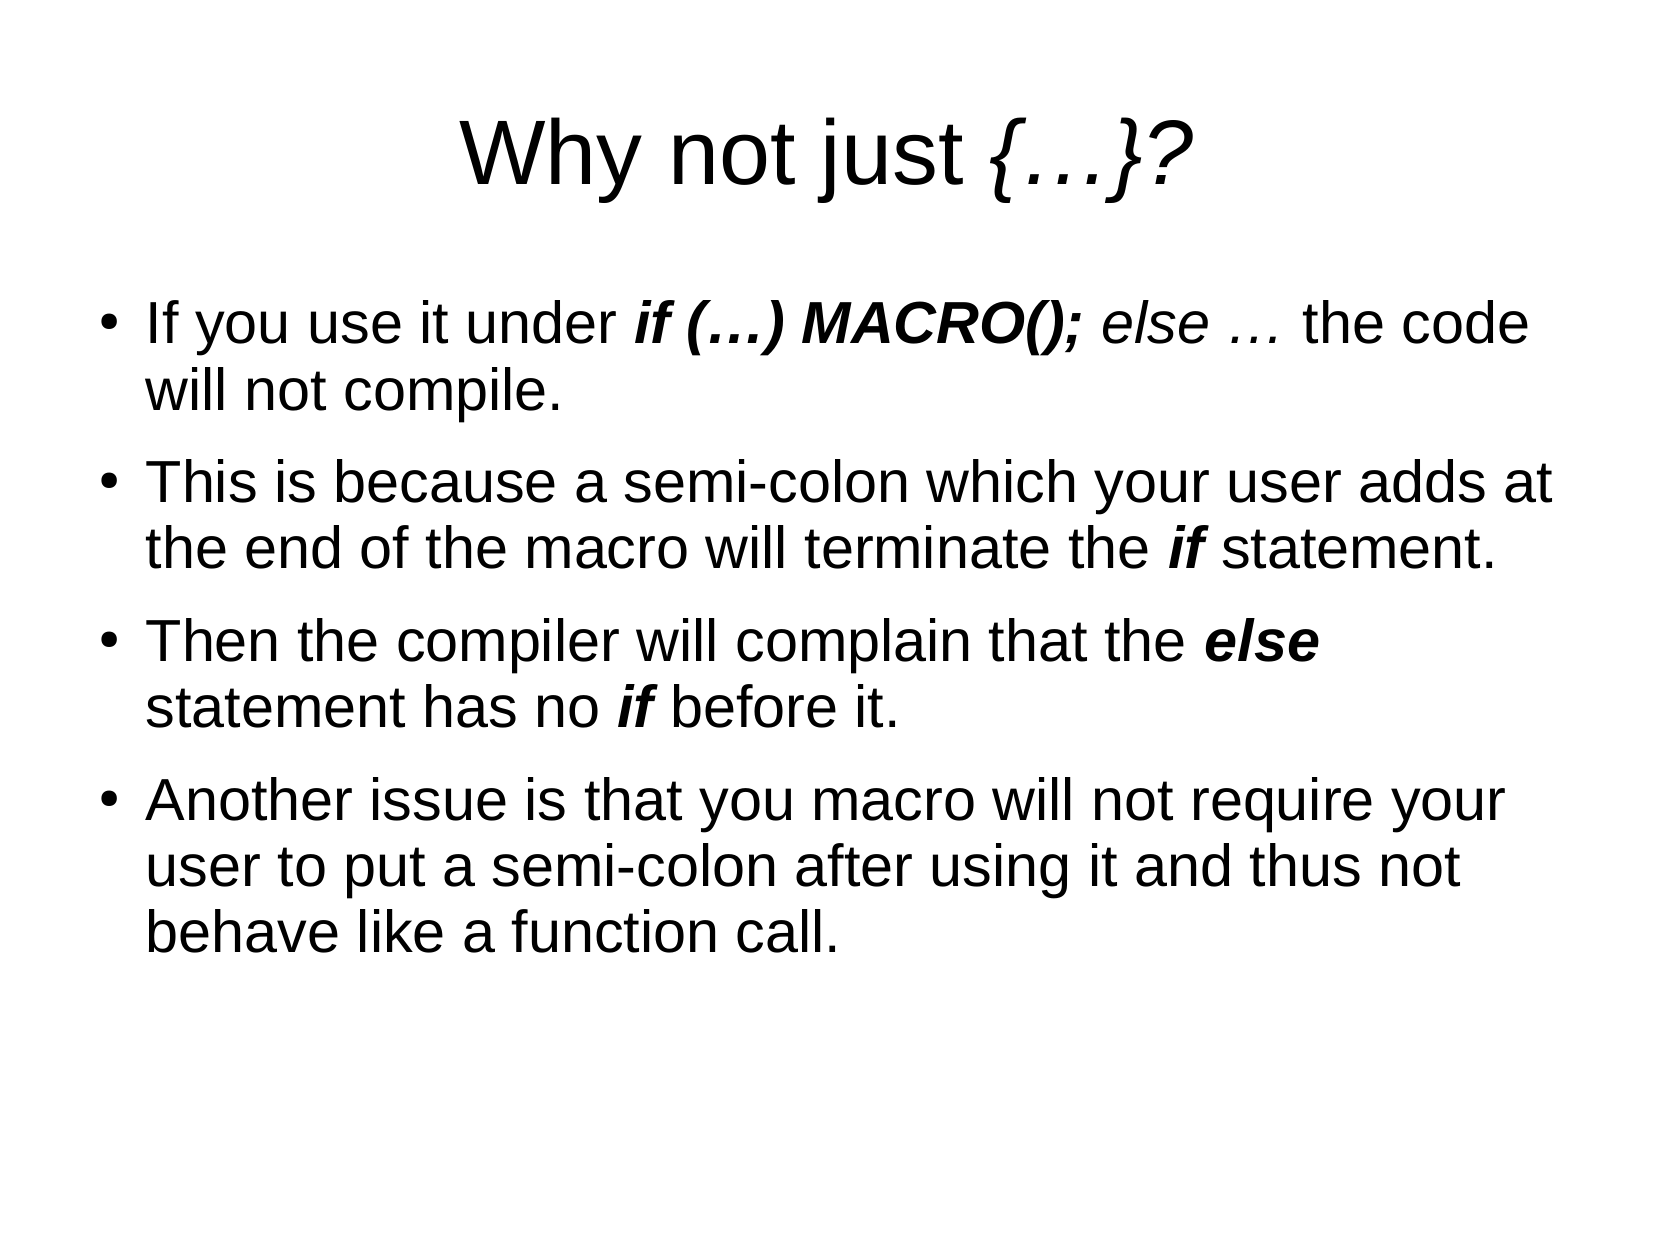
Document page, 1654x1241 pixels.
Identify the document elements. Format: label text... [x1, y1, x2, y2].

list If you use it under if (…) MACRO(); else … the code will not compile. This is because a semi-colon which your user adds at the end of the macro will terminate the if statement. Then the compiler will complain that the else statement has no if before it. Another issue is that you macro will not require your user to put a semi-colon after using it and thus not behave like a function call. [82, 290, 1571, 1010]
title Why not just {…}? [82, 49, 1571, 257]
